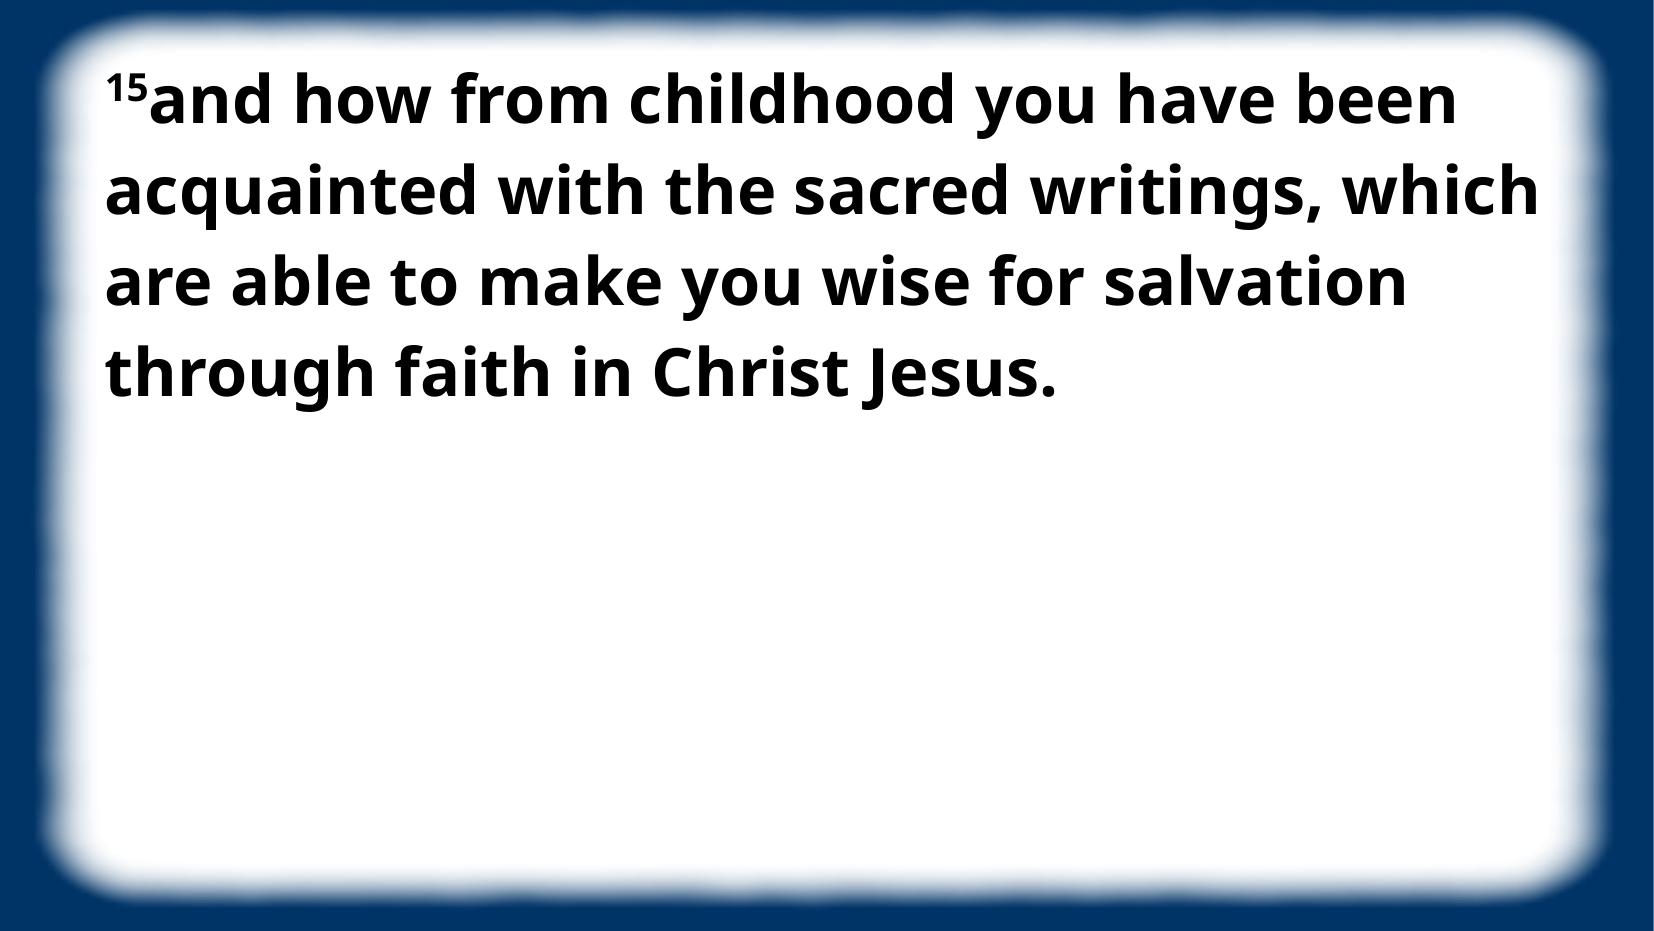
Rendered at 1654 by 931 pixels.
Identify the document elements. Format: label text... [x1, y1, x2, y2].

picture [0, 0, 1654, 931]
text_box 15and how from childhood you have been acquainted with the sacred writings, which are able to make you wise for salvation through faith in Christ Jesus. [90, 45, 1561, 415]
